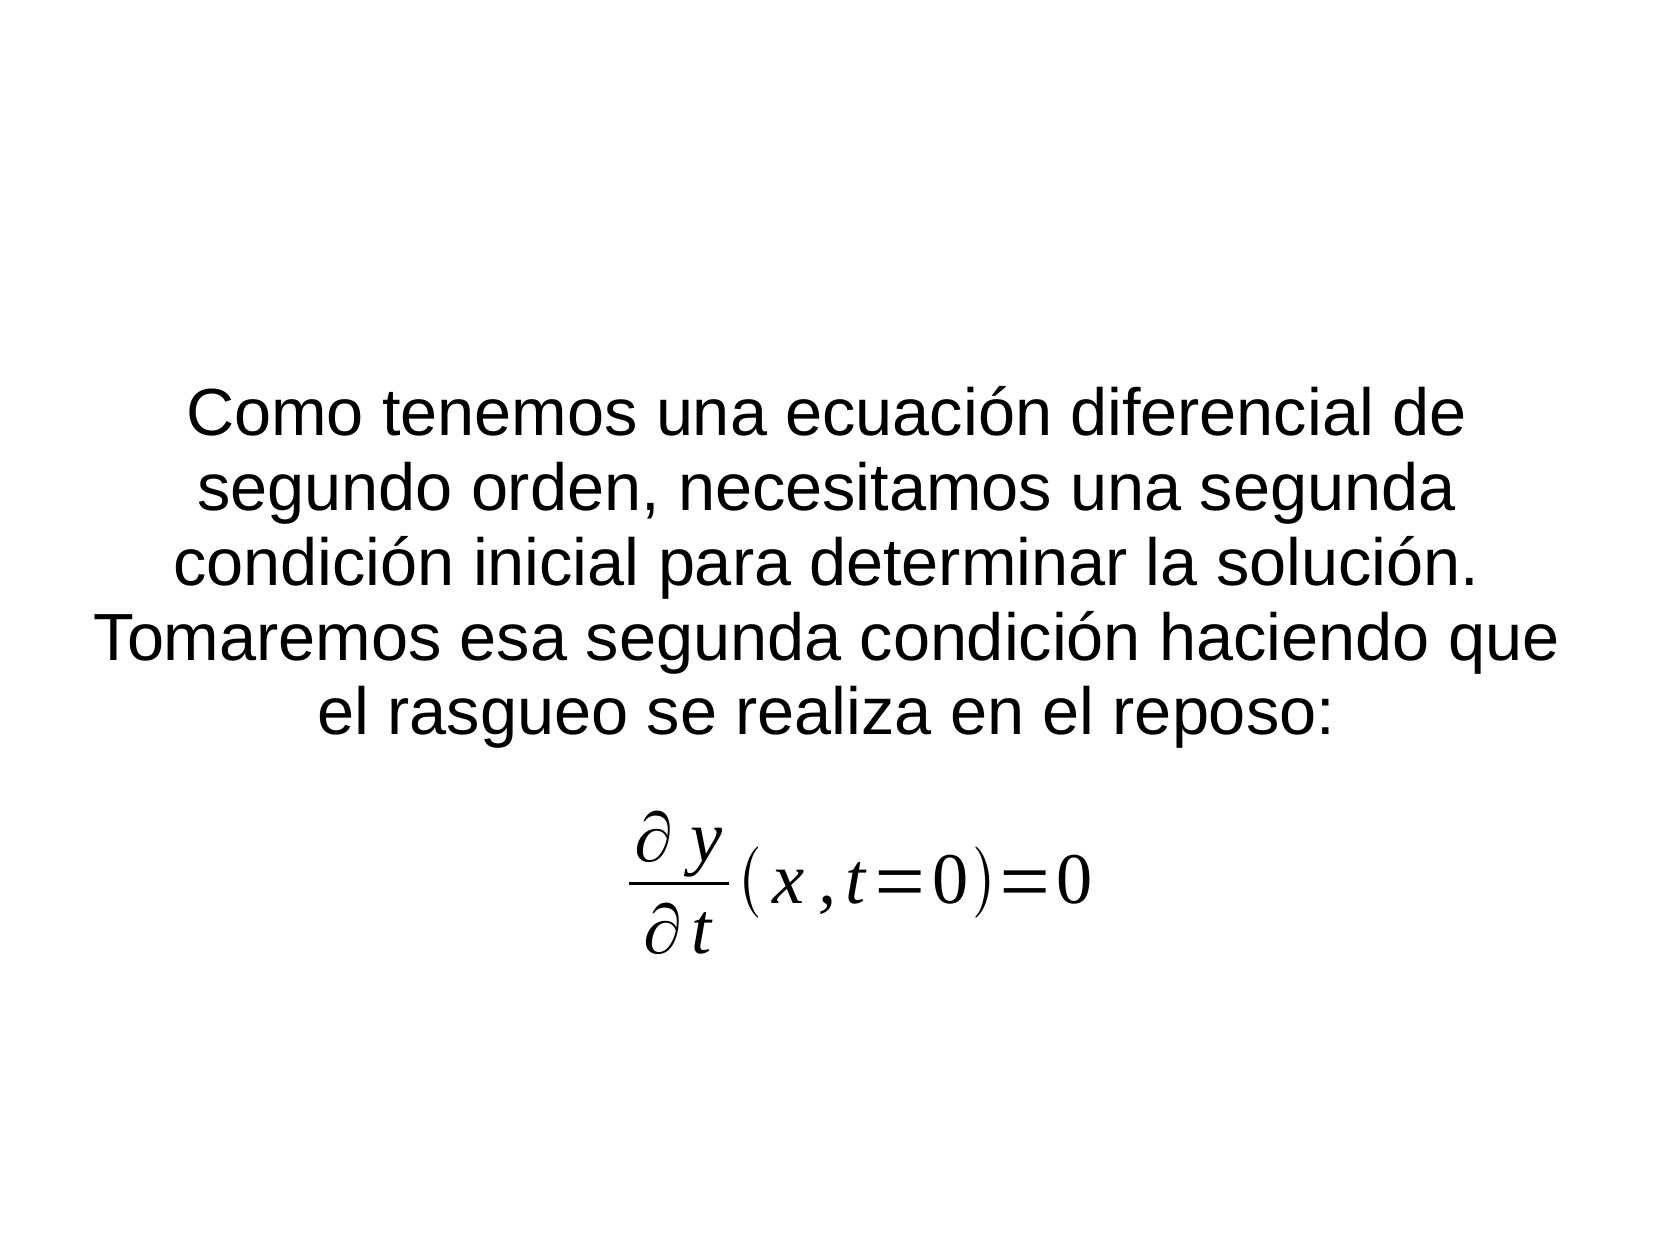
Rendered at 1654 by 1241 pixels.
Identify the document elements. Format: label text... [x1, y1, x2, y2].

subtitle Como tenemos una ecuación diferencial de segundo orden, necesitamos una segunda condición inicial para determinar la solución. Tomaremos esa segunda condición haciendo que el rasgueo se realiza en el reposo: [82, 297, 1571, 827]
chart [620, 797, 1099, 969]
